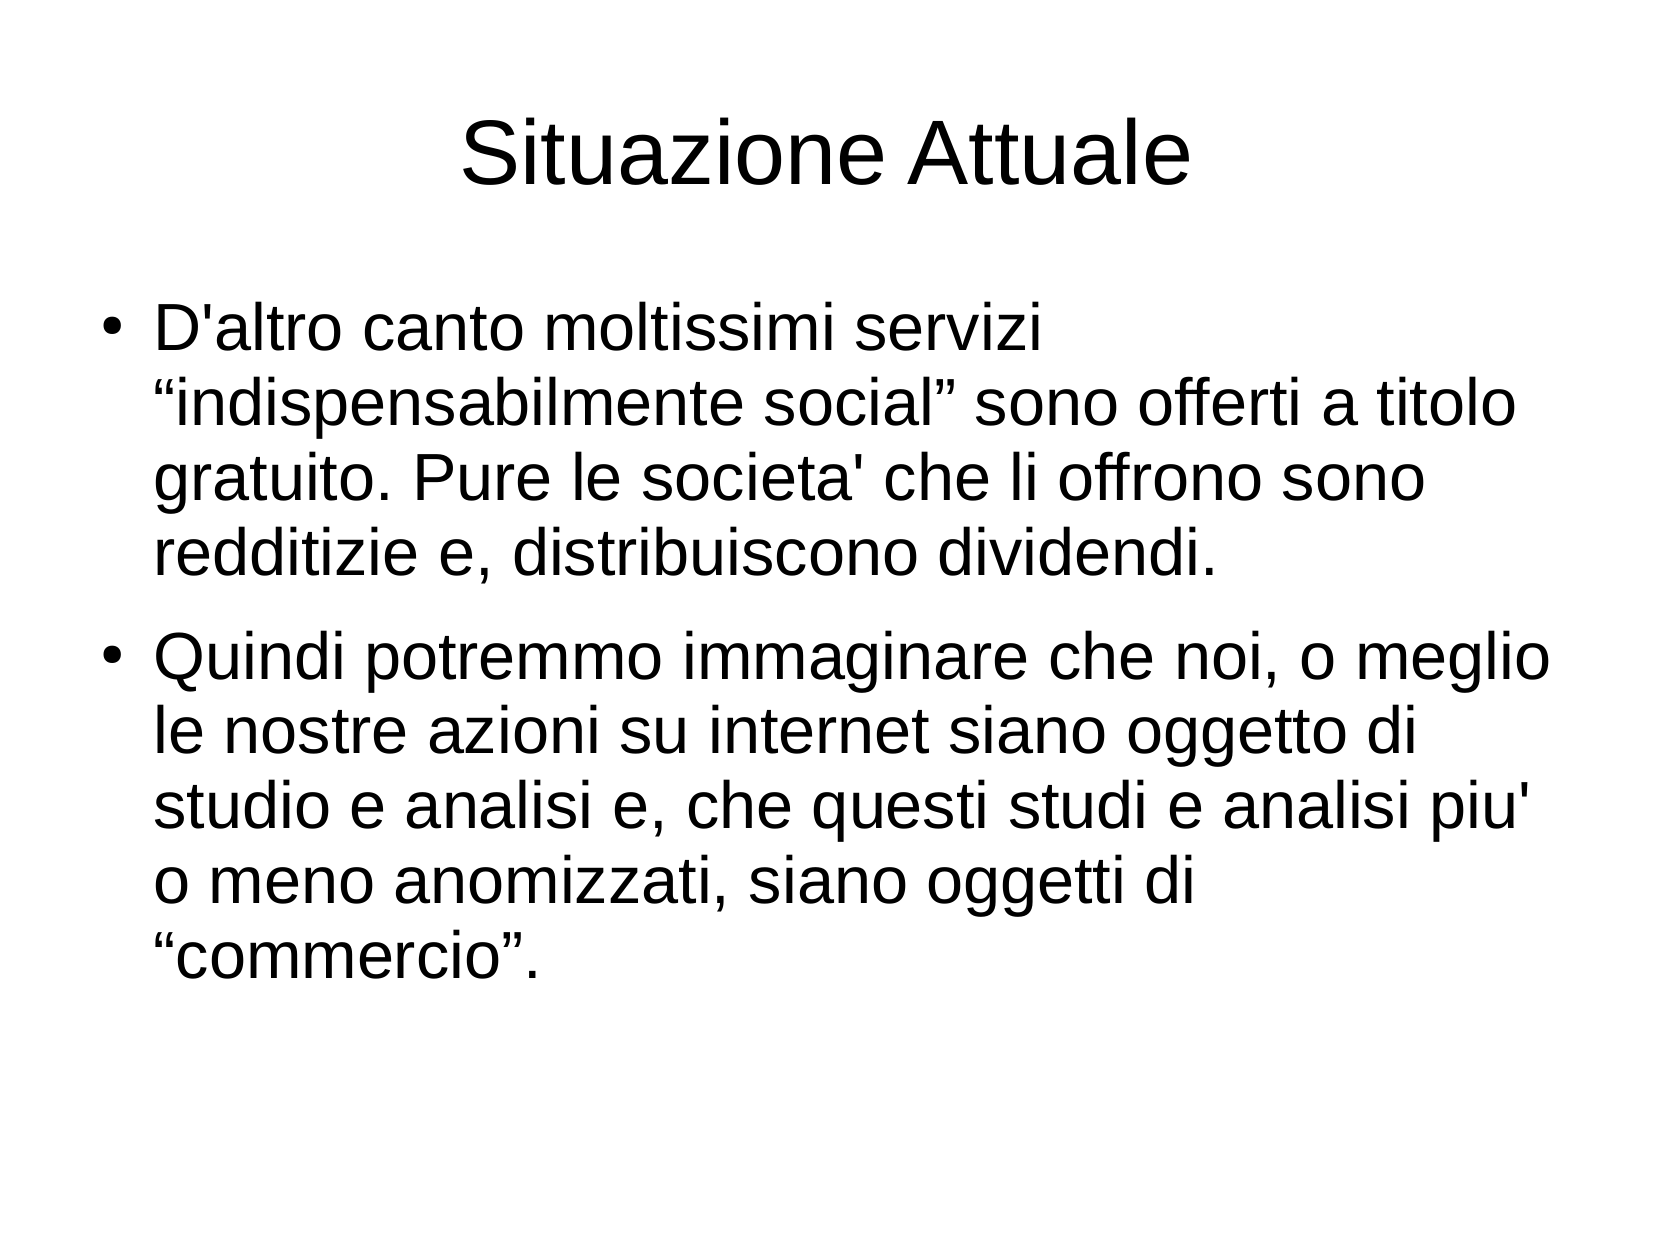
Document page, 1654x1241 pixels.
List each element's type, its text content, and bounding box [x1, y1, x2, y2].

list D'altro canto moltissimi servizi “indispensabilmente social” sono offerti a titolo gratuito. Pure le societa' che li offrono sono redditizie e, distribuiscono dividendi. Quindi potremmo immaginare che noi, o meglio le nostre azioni su internet siano oggetto di studio e analisi e, che questi studi e analisi piu' o meno anomizzati, siano oggetti di “commercio”. [82, 290, 1571, 1010]
title Situazione Attuale [82, 49, 1571, 257]
